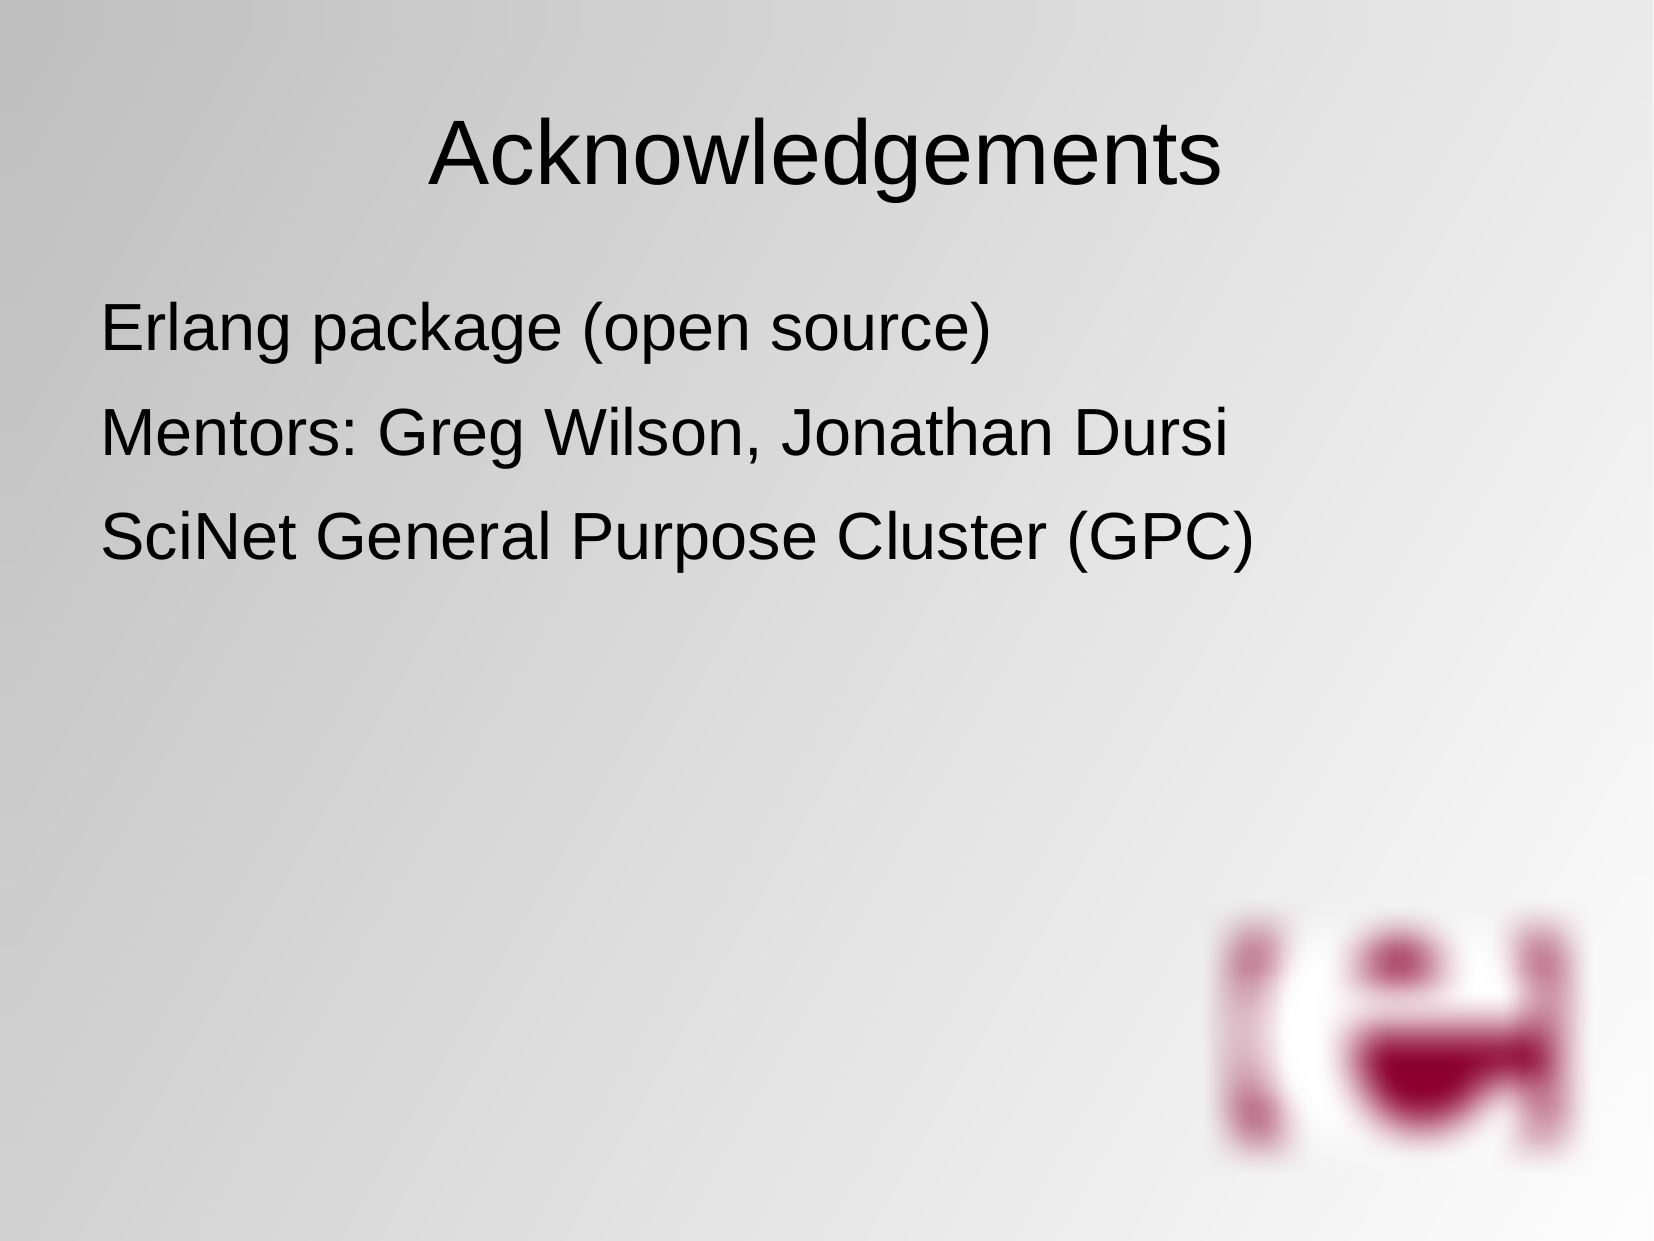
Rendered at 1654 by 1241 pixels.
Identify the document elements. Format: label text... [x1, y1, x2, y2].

title Acknowledgements [82, 56, 1571, 250]
picture [0, 0, 1654, 1241]
list Erlang package (open source) Mentors: Greg Wilson, Jonathan Dursi SciNet General Purpose Cluster (GPC) [82, 290, 1571, 1094]
